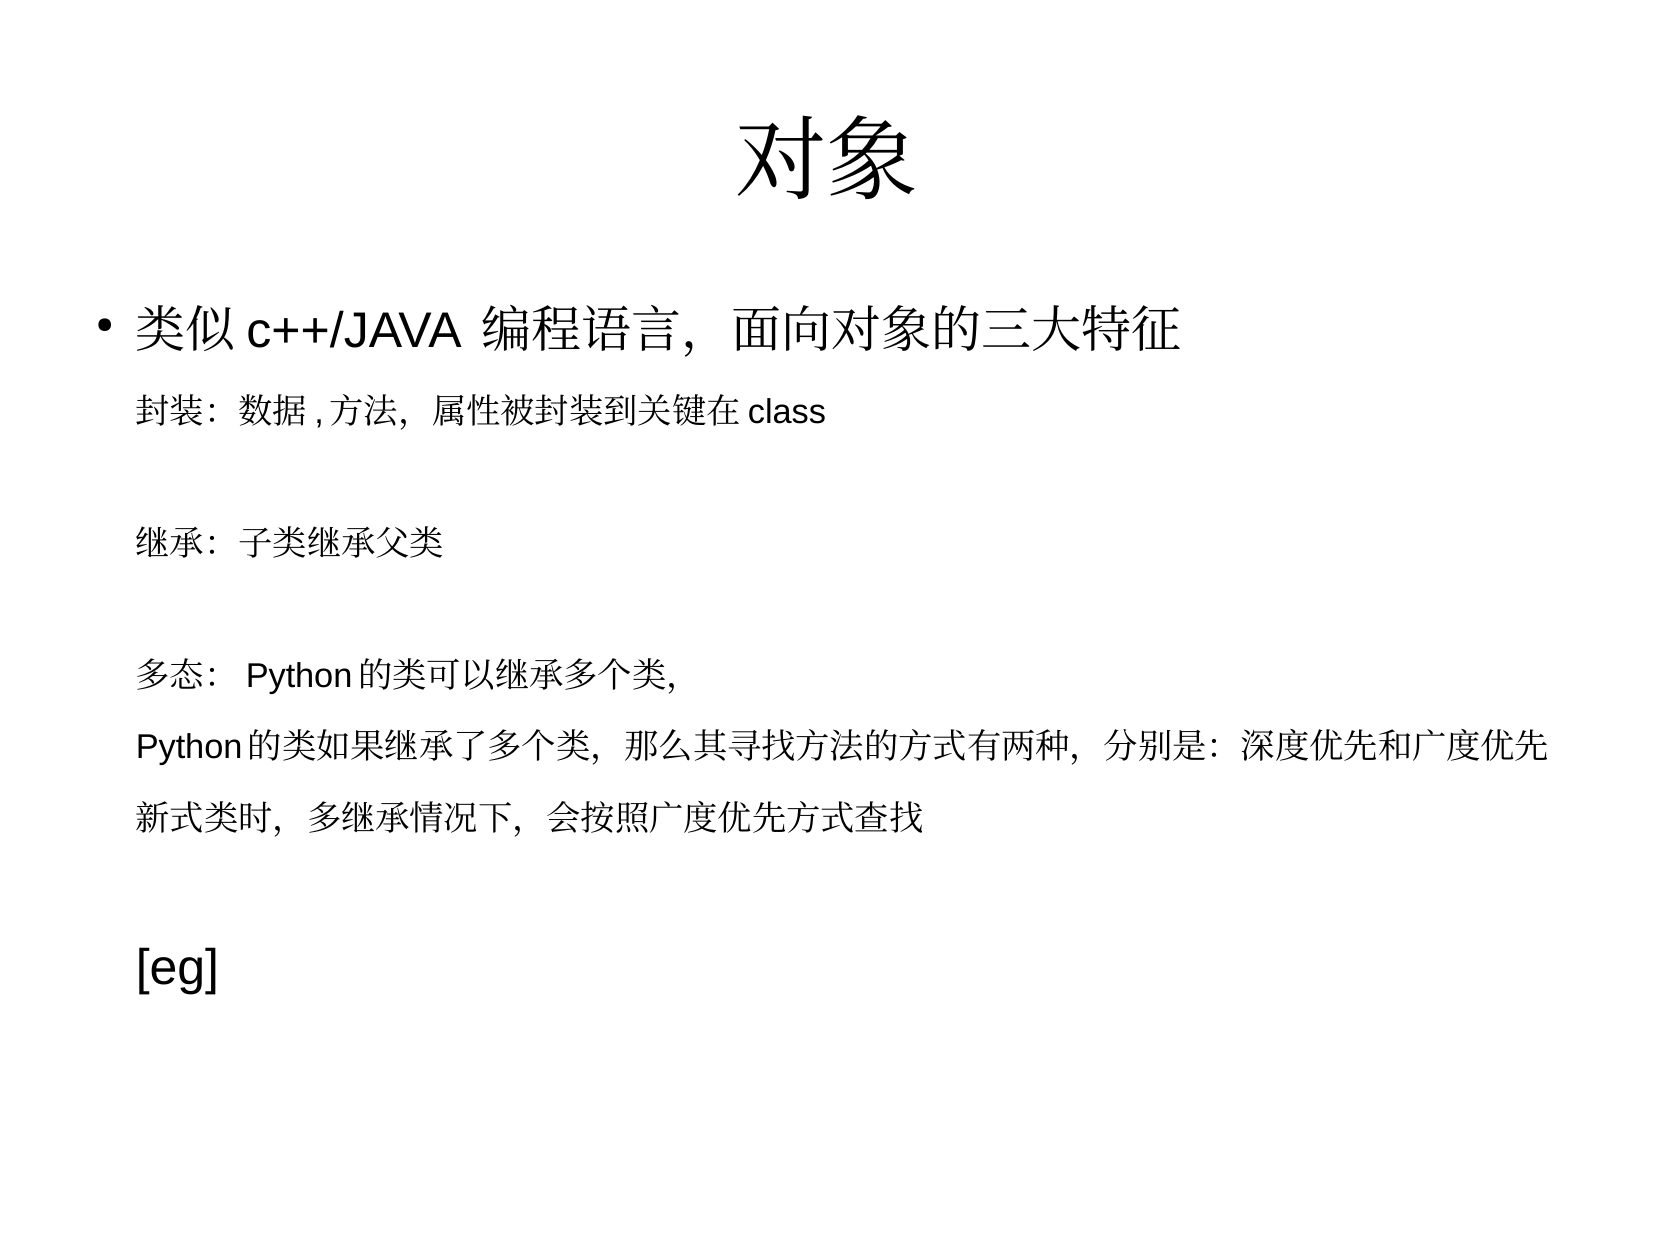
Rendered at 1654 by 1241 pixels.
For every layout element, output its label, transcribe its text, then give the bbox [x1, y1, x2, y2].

list 类似c++/JAVA 编程语言，面向对象的三大特征 封装：数据,方法，属性被封装到关键在class 继承：子类继承父类 多态：Python的类可以继承多个类， Python的类如果继承了多个类，那么其寻找方法的方式有两种，分别是：深度优先和广度优先 新式类时，多继承情况下，会按照广度优先方式查找 [eg] [82, 290, 1571, 1010]
title 对象 [82, 49, 1571, 257]
